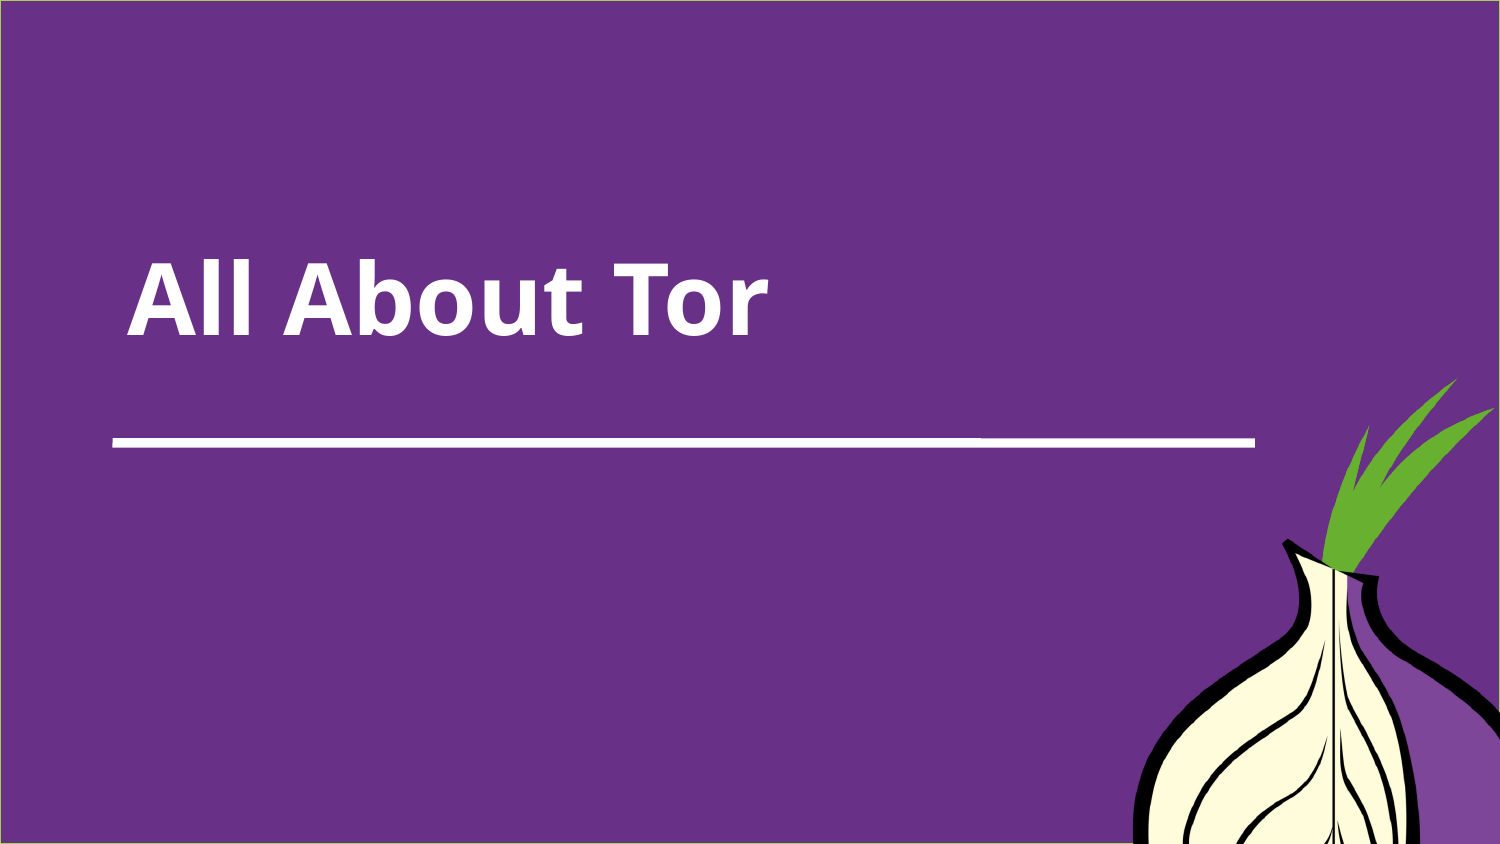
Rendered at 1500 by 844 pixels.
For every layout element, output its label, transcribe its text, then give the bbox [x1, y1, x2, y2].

text_box All About Tor [112, 148, 1388, 443]
picture [1122, 377, 1500, 844]
